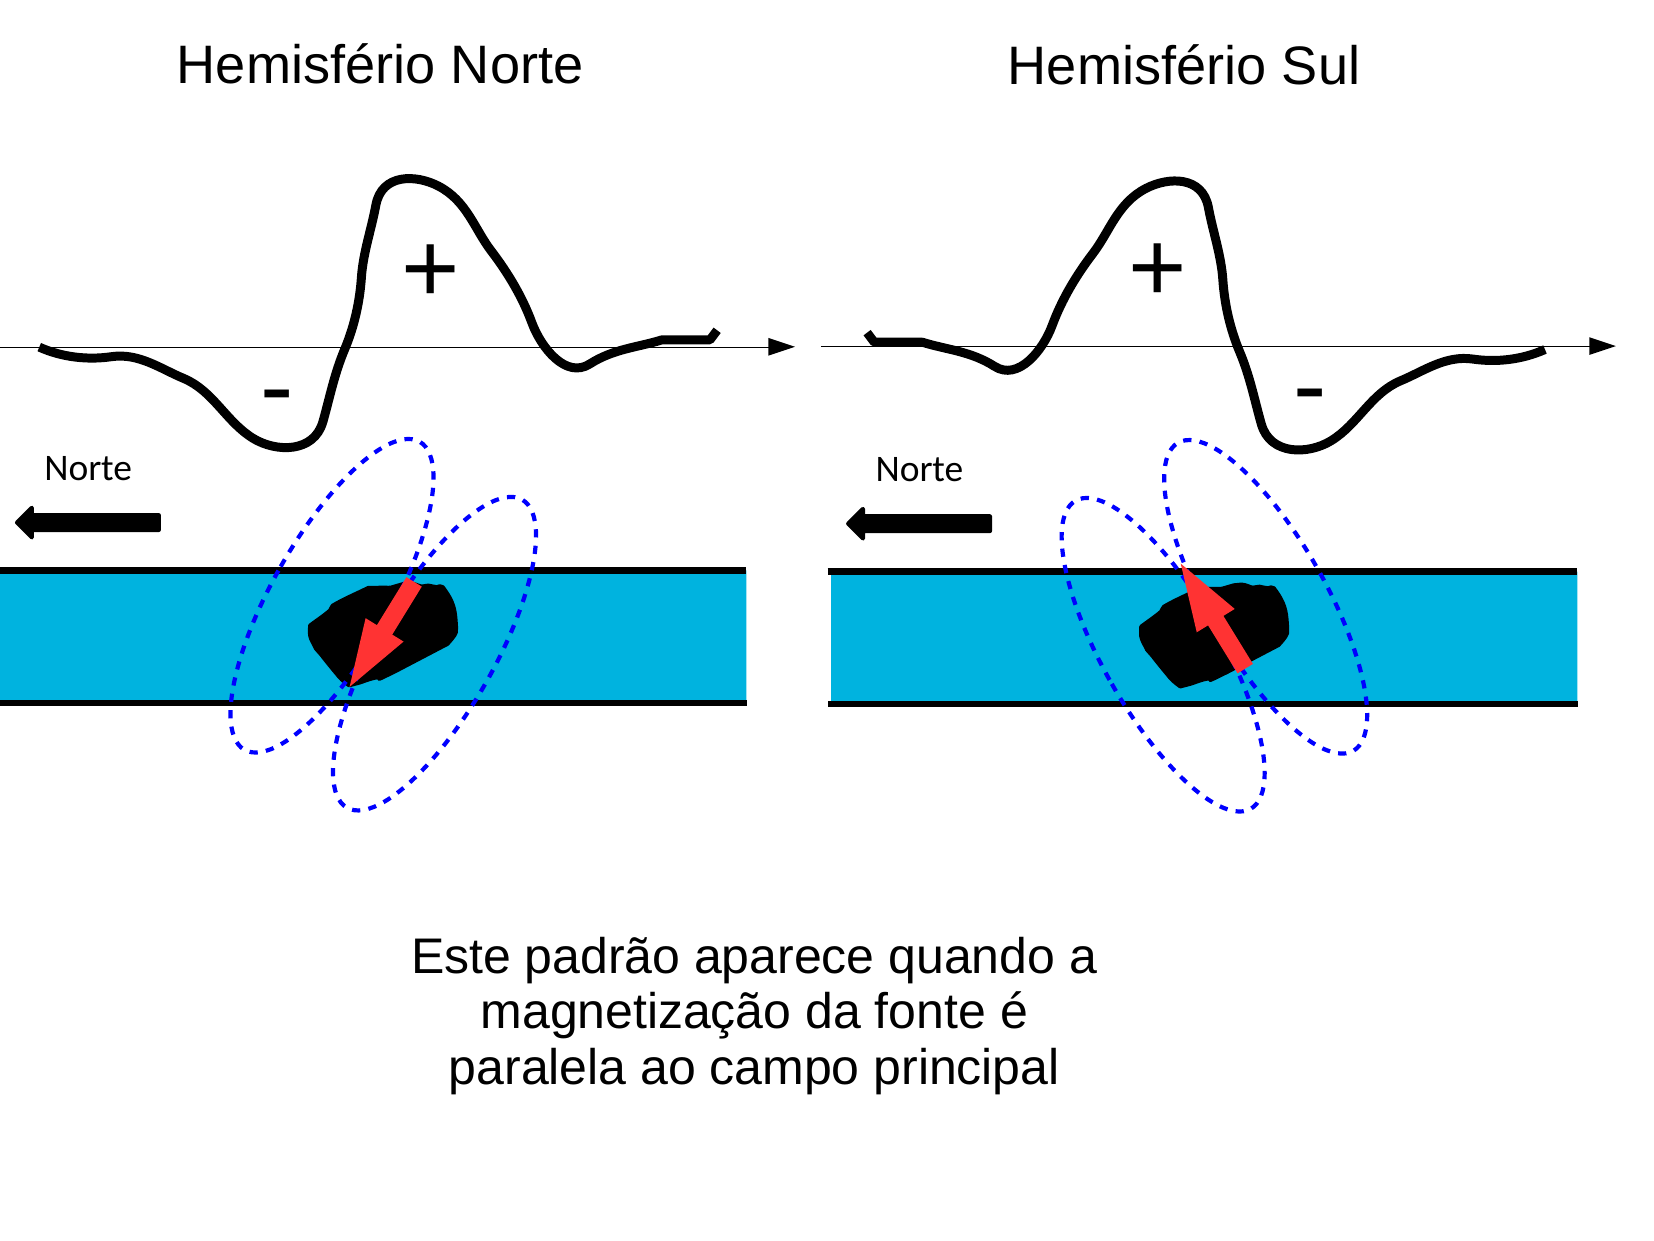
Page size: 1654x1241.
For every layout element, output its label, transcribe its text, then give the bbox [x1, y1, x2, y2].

text_box + [468, 204, 476, 216]
text_box [848, 508, 990, 539]
text_box [831, 571, 1578, 701]
text_box + [1113, 203, 1202, 331]
text_box Este padrão aparece quando a magnetização da fonte é paralela ao campo principal [396, 920, 1117, 1105]
text_box - [1327, 440, 1342, 449]
text_box Hemisfério Norte [161, 26, 599, 103]
text_box - [1278, 321, 1342, 445]
text_box Norte [848, 436, 991, 497]
text_box + [1113, 203, 1119, 211]
text_box Norte [17, 435, 160, 496]
text_box [0, 570, 747, 700]
text_box + [386, 204, 476, 332]
text_box - [245, 322, 309, 443]
text_box Hemisfério Sul [993, 28, 1376, 104]
text_box [17, 507, 159, 538]
text_box - [245, 440, 265, 450]
